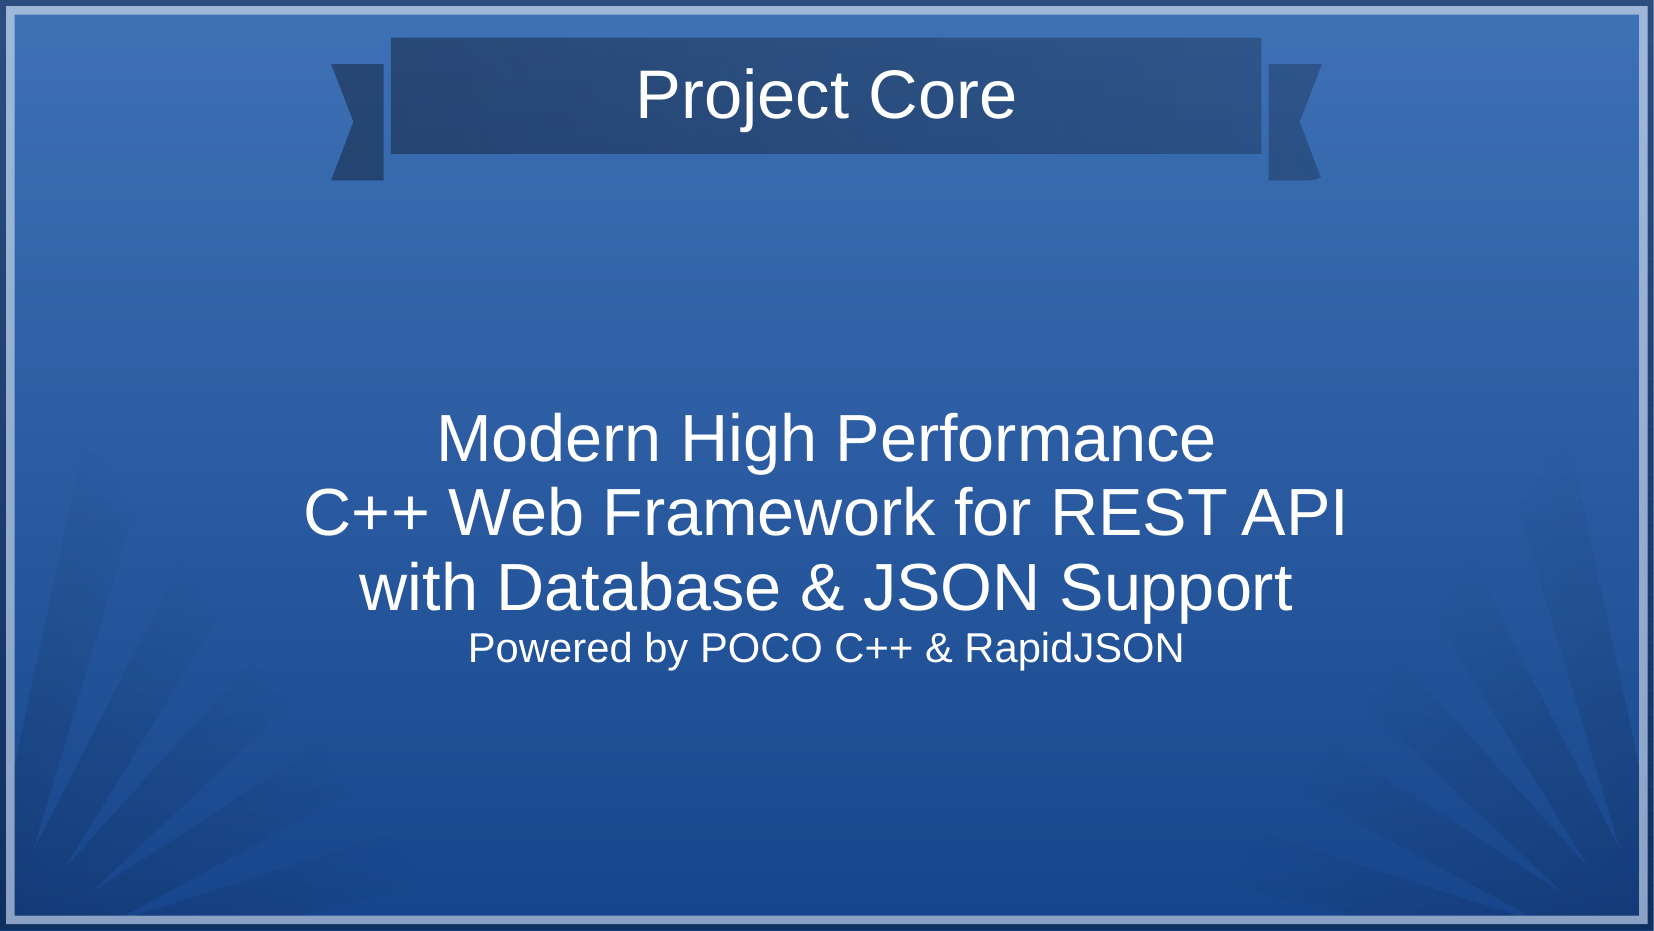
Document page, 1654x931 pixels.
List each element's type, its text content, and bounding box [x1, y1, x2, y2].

title Project Core [389, 35, 1264, 154]
subtitle Modern High Performance C++ Web Framework for REST API with Database & JSON Support Powered by POCO C++ & RapidJSON [82, 224, 1571, 848]
